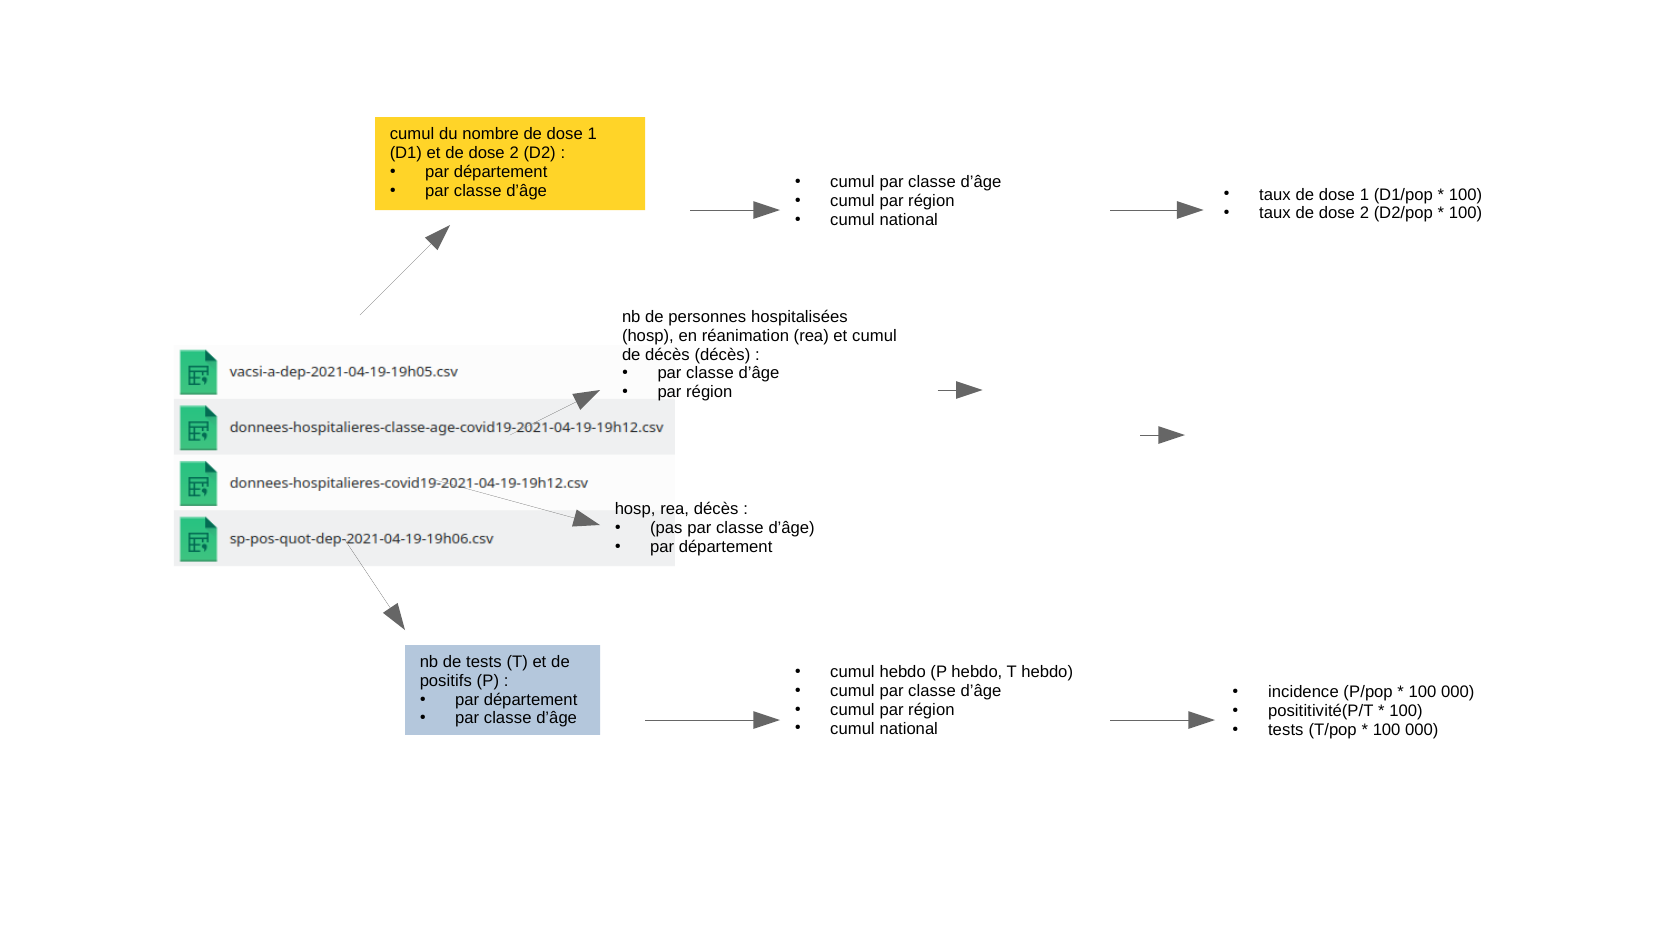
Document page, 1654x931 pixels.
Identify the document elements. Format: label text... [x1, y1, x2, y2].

text_box hosp, rea, décès : (pas par classe d’âge) par département [600, 492, 841, 564]
text_box cumul hebdo (P hebdo, T hebdo) cumul par classe d’âge cumul par région cumul national [780, 655, 1096, 751]
text_box taux de dose 1 (D1/pop * 100) taux de dose 2 (D2/pop * 100) [1208, 177, 1501, 230]
text_box nb de tests (T) et de positifs (P) : par département par classe d’âge [405, 645, 601, 735]
text_box nb de personnes hospitalisées (hosp), en réanimation (rea) et cumul de décès (décès) : par classe d’âge par région [607, 300, 916, 409]
text_box cumul du nombre de dose 1 (D1) et de dose 2 (D2) : par département par classe d’âge [375, 117, 646, 211]
picture [173, 345, 676, 567]
text_box cumul par classe d’âge cumul par région cumul national [780, 165, 1021, 237]
text_box incidence (P/pop * 100 000) posititivité(P/T * 100) tests (T/pop * 100 000) [1217, 675, 1501, 751]
